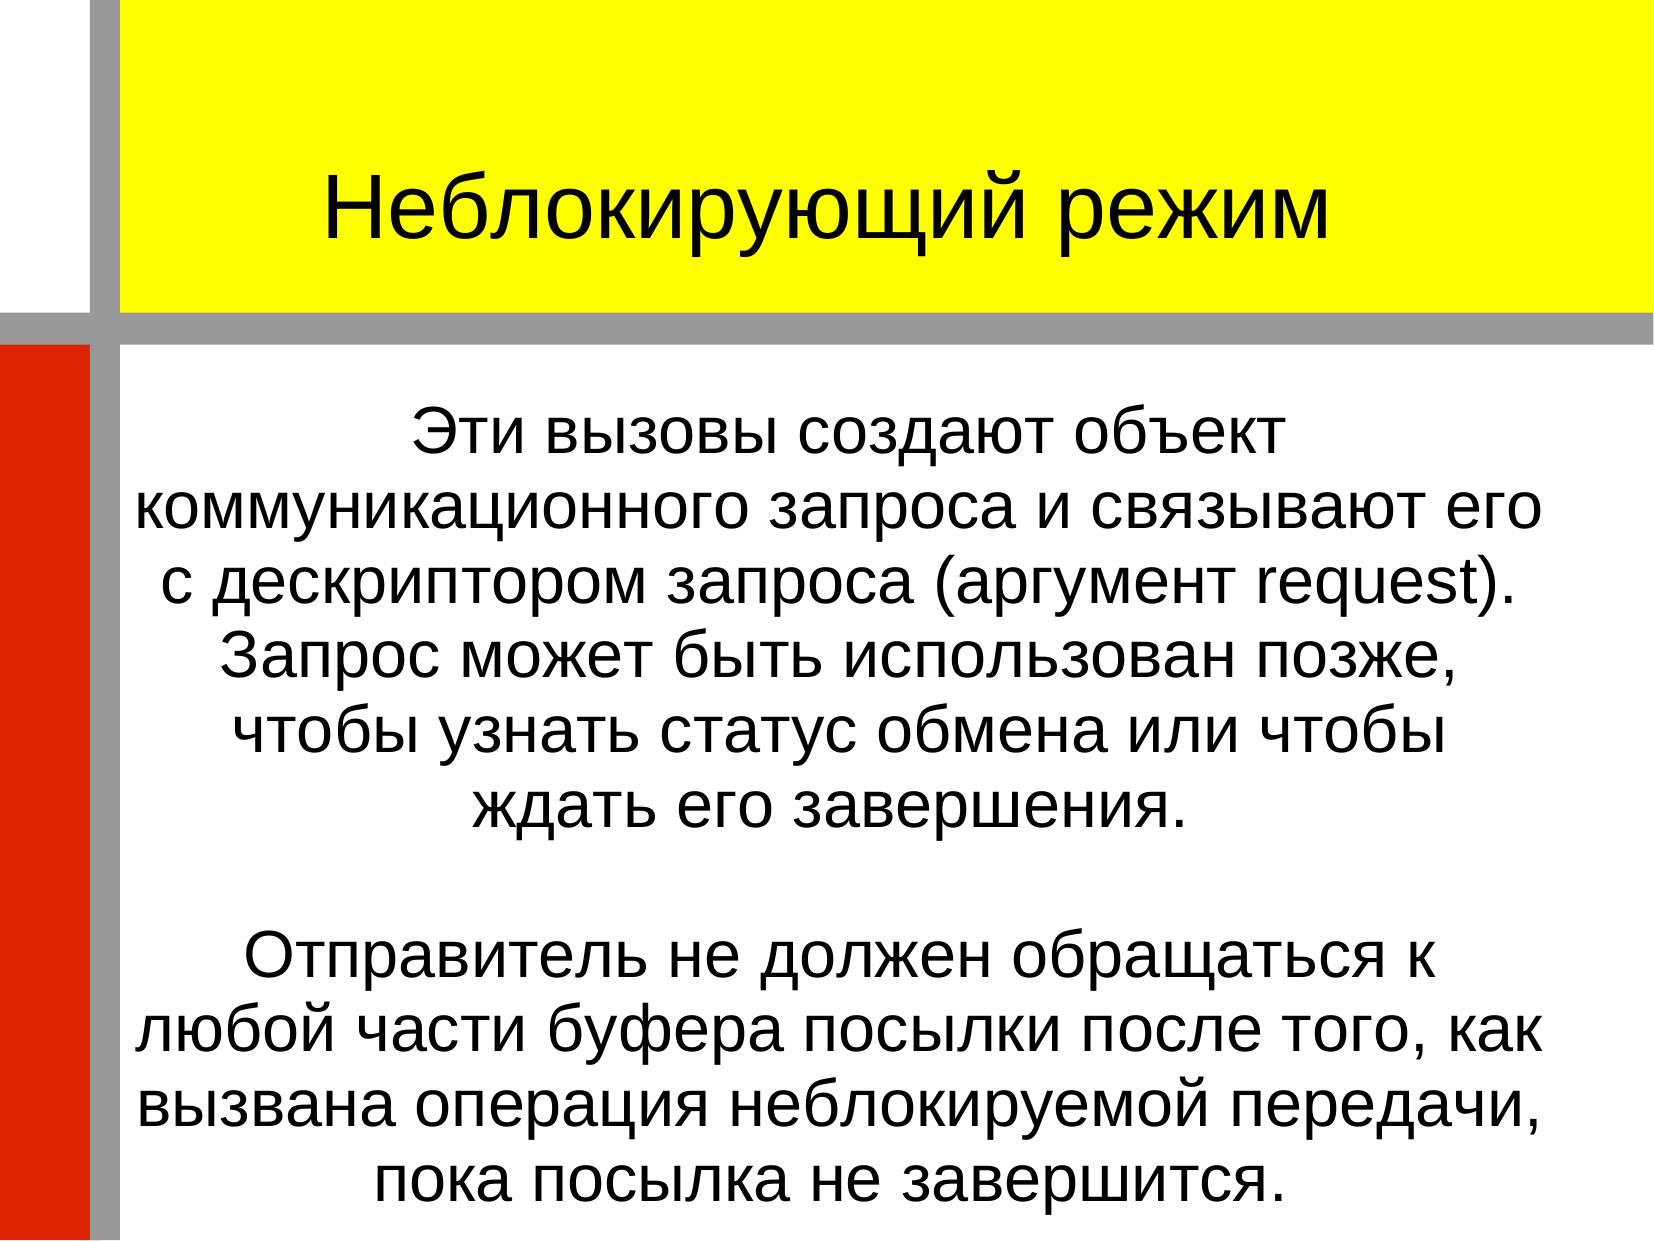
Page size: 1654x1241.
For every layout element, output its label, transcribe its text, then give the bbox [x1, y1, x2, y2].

subtitle Эти вызовы создают объект коммуникационного запроса и связывают его с дескриптором запроса (аргумент request). Запрос может быть использован позже, чтобы узнать статус обмена или чтобы ждать его завершения. Отправитель не должен обращаться к любой части буфера посылки после того, как вызвана операция неблокируемой передачи, пока посылка не завершится. [134, 351, 1547, 1241]
title Неблокирующий режим [121, 102, 1534, 311]
